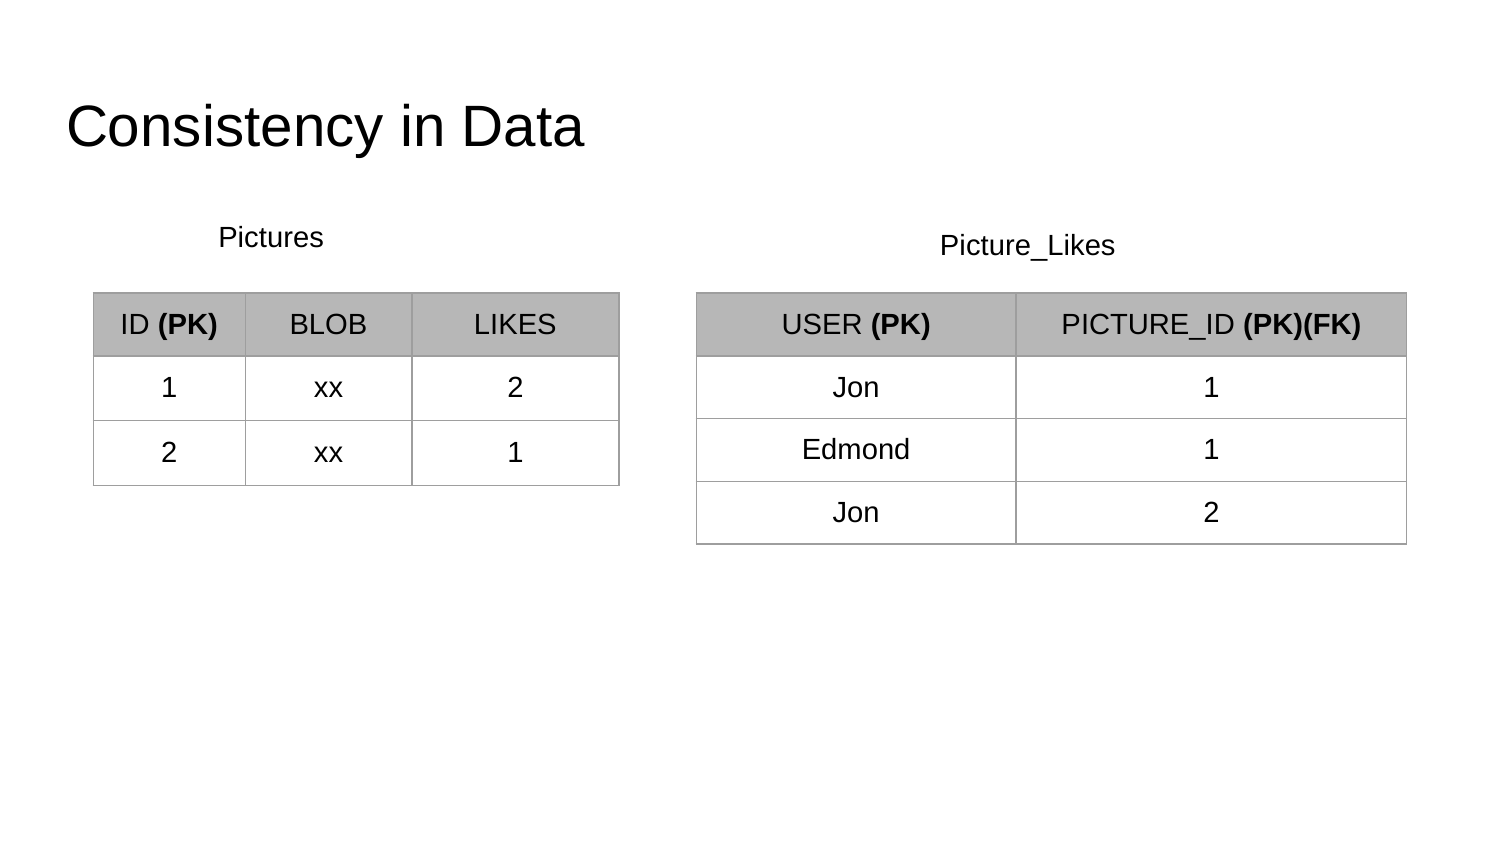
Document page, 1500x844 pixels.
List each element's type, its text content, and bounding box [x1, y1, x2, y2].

title Consistency in Data [51, 72, 1449, 167]
table_cell Jon [697, 482, 1015, 543]
table_cell 2 [1017, 482, 1406, 543]
table_cell 1 [94, 357, 245, 420]
table_cell xx [246, 421, 411, 485]
text_box Pictures [203, 203, 513, 242]
table_cell 1 [413, 421, 618, 485]
table_cell 1 [1017, 357, 1406, 418]
table_header ID (PK) [94, 294, 245, 355]
table_header LIKES [413, 294, 618, 355]
table_header USER (PK) [697, 294, 1015, 355]
table_header BLOB [246, 294, 411, 355]
table_header PICTURE_ID (PK)(FK) [1017, 294, 1406, 355]
table_cell Edmond [697, 419, 1015, 481]
table_cell 2 [413, 357, 618, 420]
text_box Picture_Likes [924, 211, 1235, 267]
table_cell 2 [94, 421, 245, 485]
table_cell xx [246, 357, 411, 420]
table_cell Jon [697, 357, 1015, 418]
table_cell 1 [1017, 419, 1406, 481]
